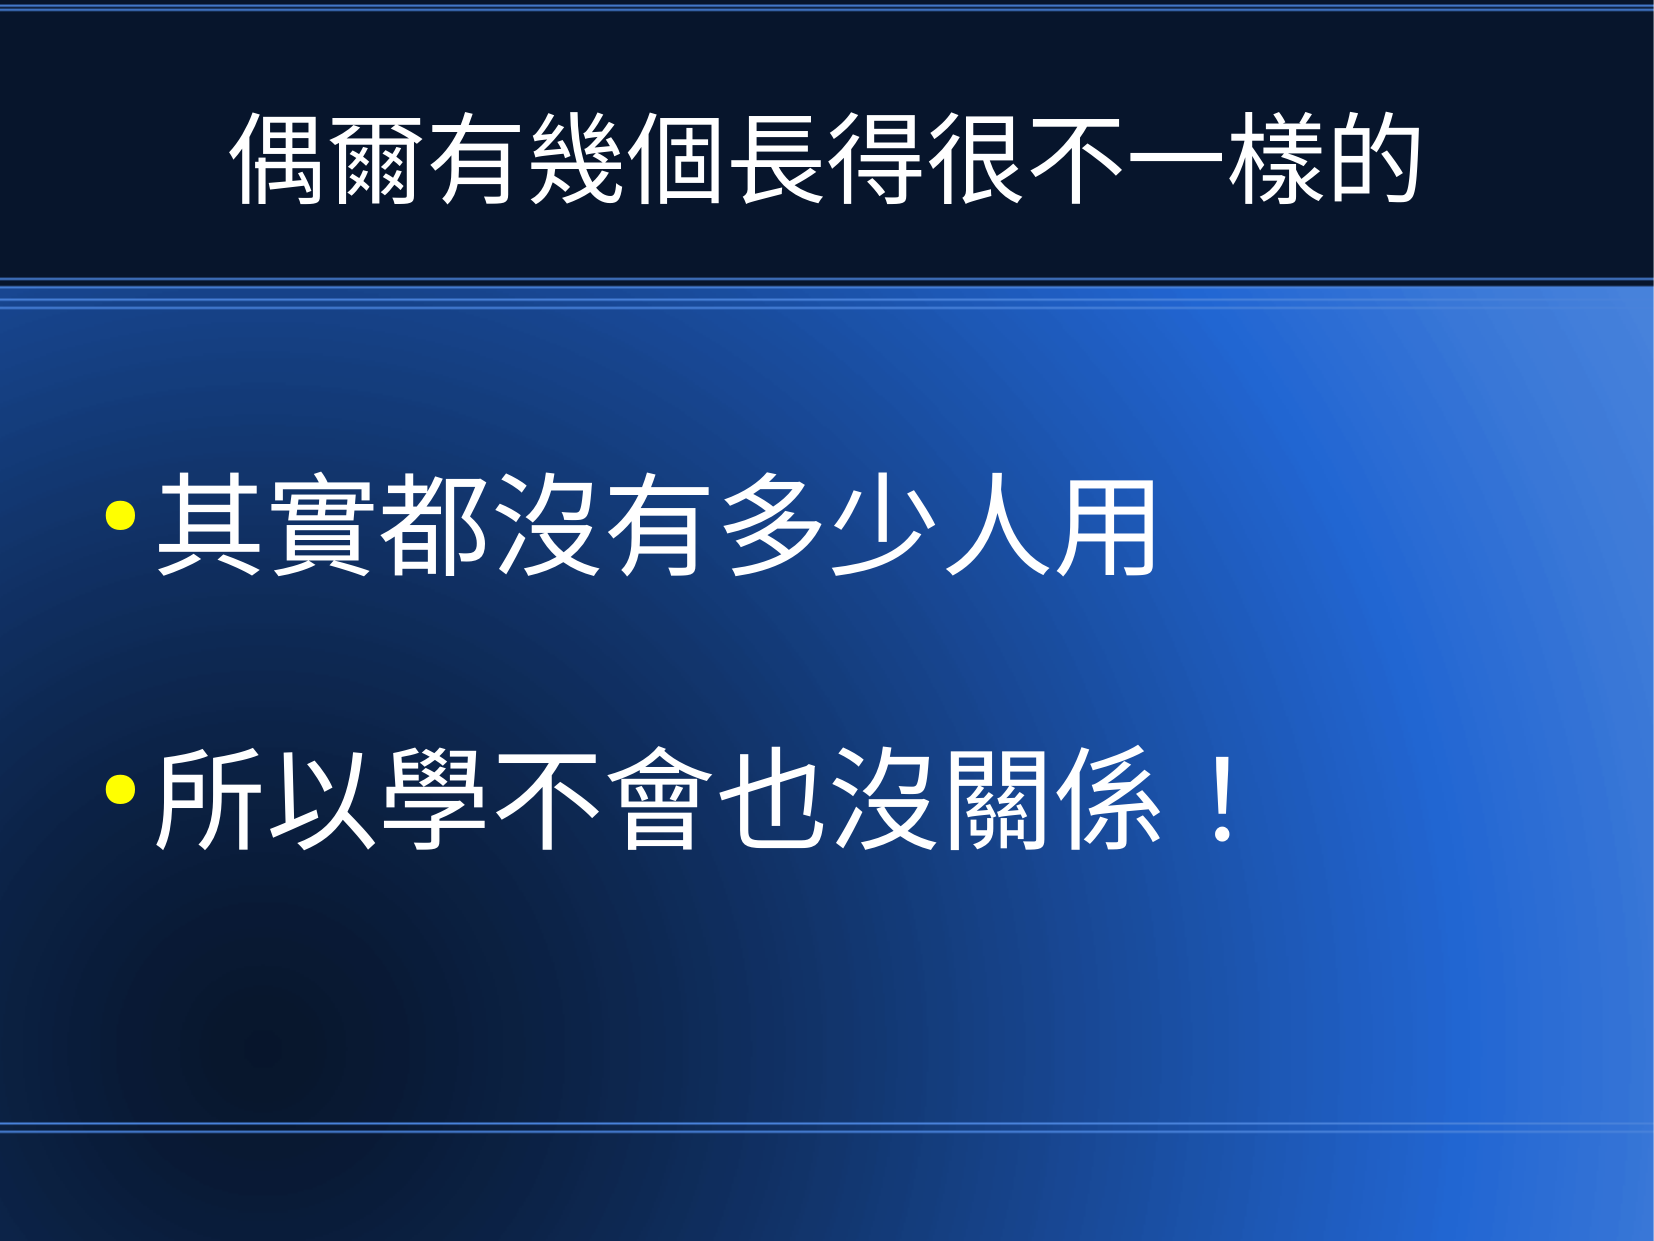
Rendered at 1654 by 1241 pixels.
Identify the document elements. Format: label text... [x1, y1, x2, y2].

title 偶爾有幾個長得很不一樣的 [82, 49, 1571, 257]
list 其實都沒有多少人用 所以學不會也沒關係！ [82, 355, 1571, 1241]
picture [0, 0, 1654, 1241]
